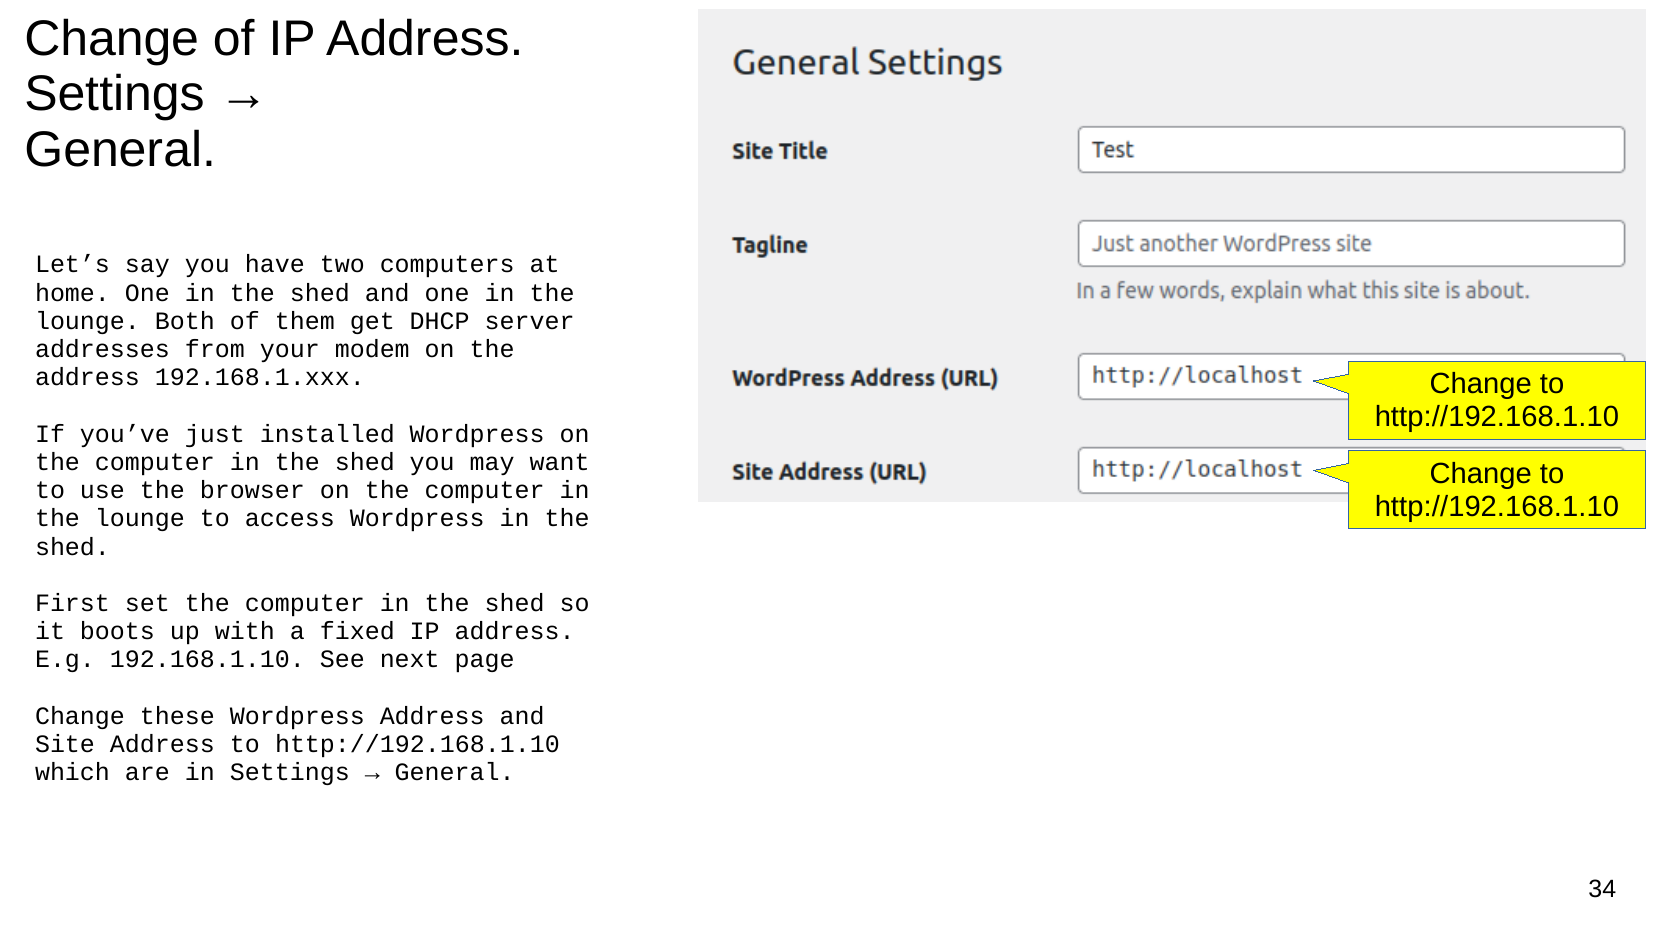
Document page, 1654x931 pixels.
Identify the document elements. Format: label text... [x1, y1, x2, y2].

text_box Change to http://192.168.1.10 [1313, 361, 1646, 440]
text_box Let’s say you have two computers at home. One in the shed and one in the lounge. Both of them get DHCP server addresses from your modem on the address 192.168.1.xxx. If you’ve just installed Wordpress on the computer in the shed you may want to use the browser on the computer in the lounge to access Wordpress in the shed. First set the computer in the shed so it boots up with a fixed IP address. E.g. 192.168.1.10. See next page Change these Wordpress Address and Site Address to http://192.168.1.10 which are in Settings → General. [20, 244, 632, 909]
text_box <number> [1573, 867, 1636, 911]
text_box Change to http://192.168.1.10 [1313, 450, 1646, 529]
subtitle Change of IP Address. Settings → General. [24, 9, 698, 233]
picture [698, 9, 1646, 503]
